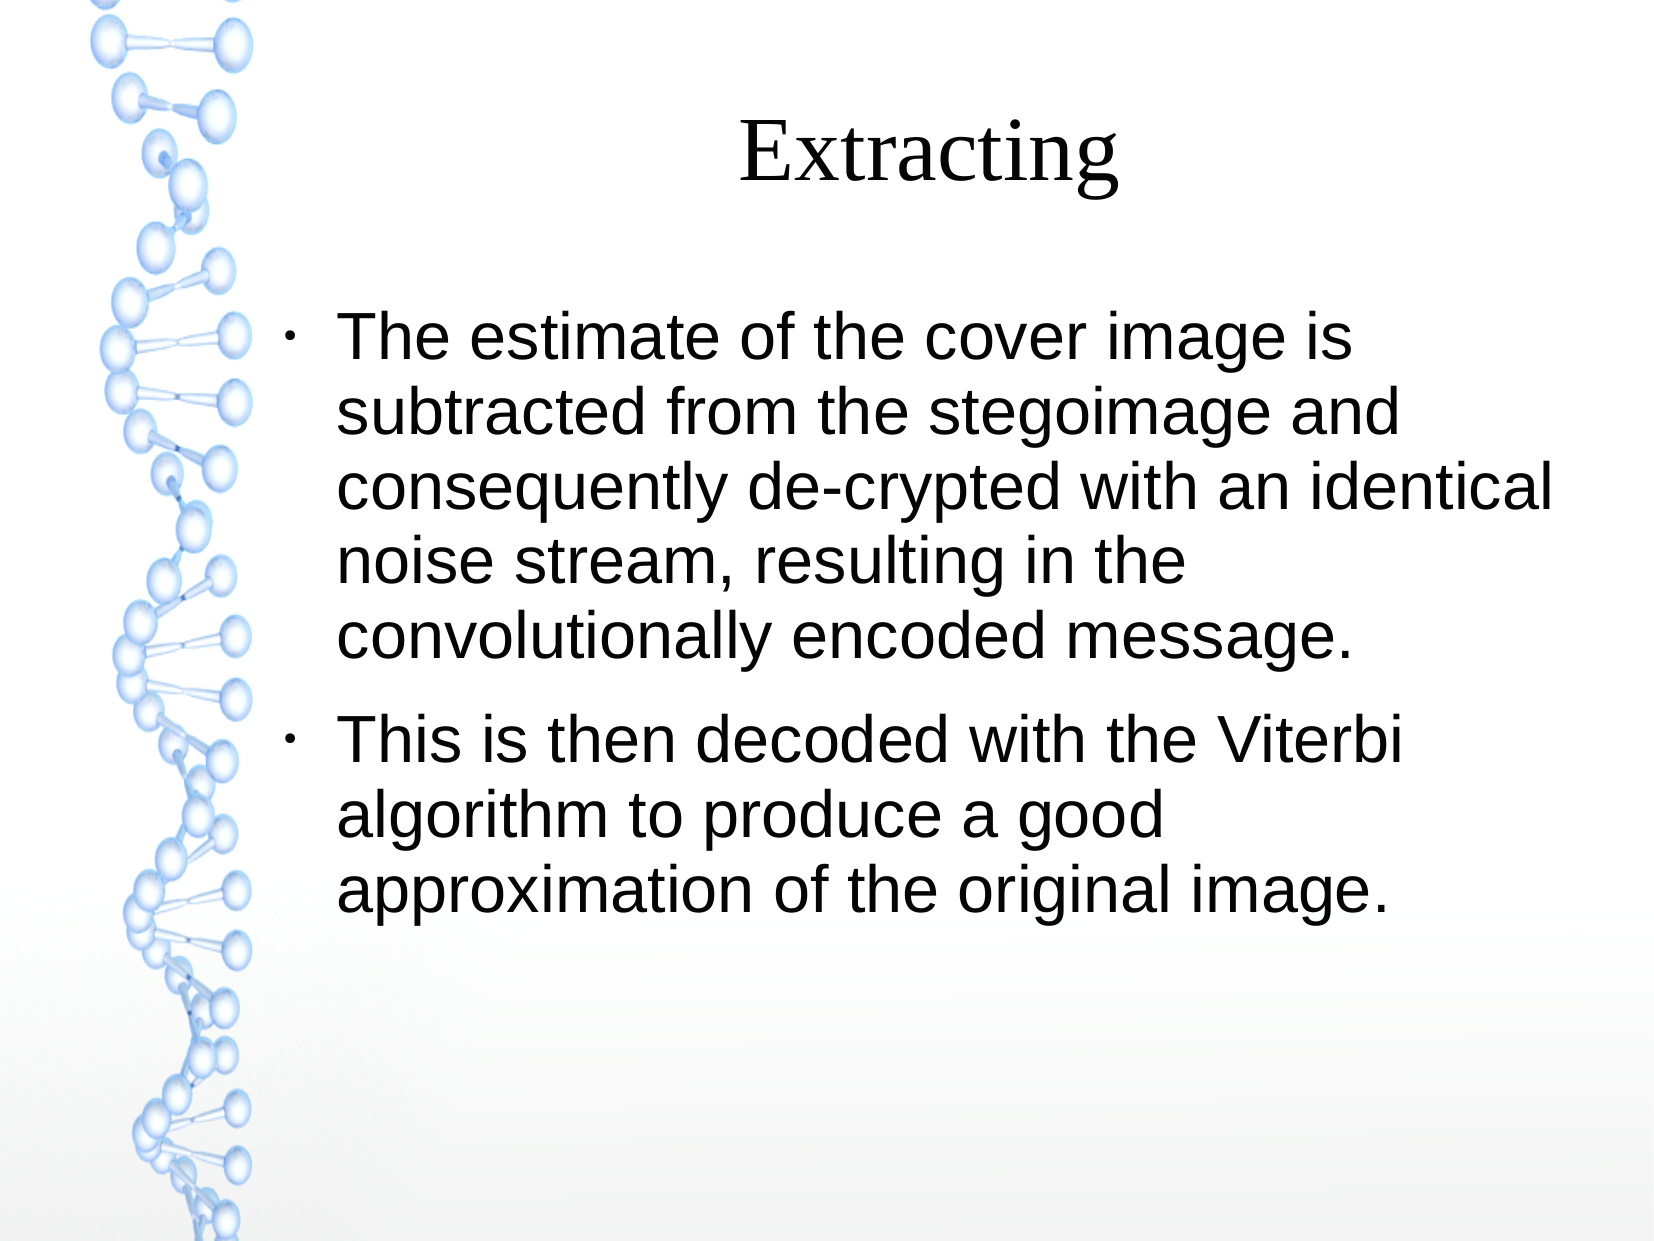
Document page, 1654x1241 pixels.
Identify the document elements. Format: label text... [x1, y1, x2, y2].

picture [0, 0, 1654, 1241]
list The estimate of the cover image is subtracted from the stegoimage and consequently de-crypted with an identical noise stream, resulting in the convolutionally encoded message. This is then decoded with the Viterbi algorithm to produce a good approximation of the original image. [265, 299, 1595, 1019]
title Extracting [265, 47, 1595, 252]
